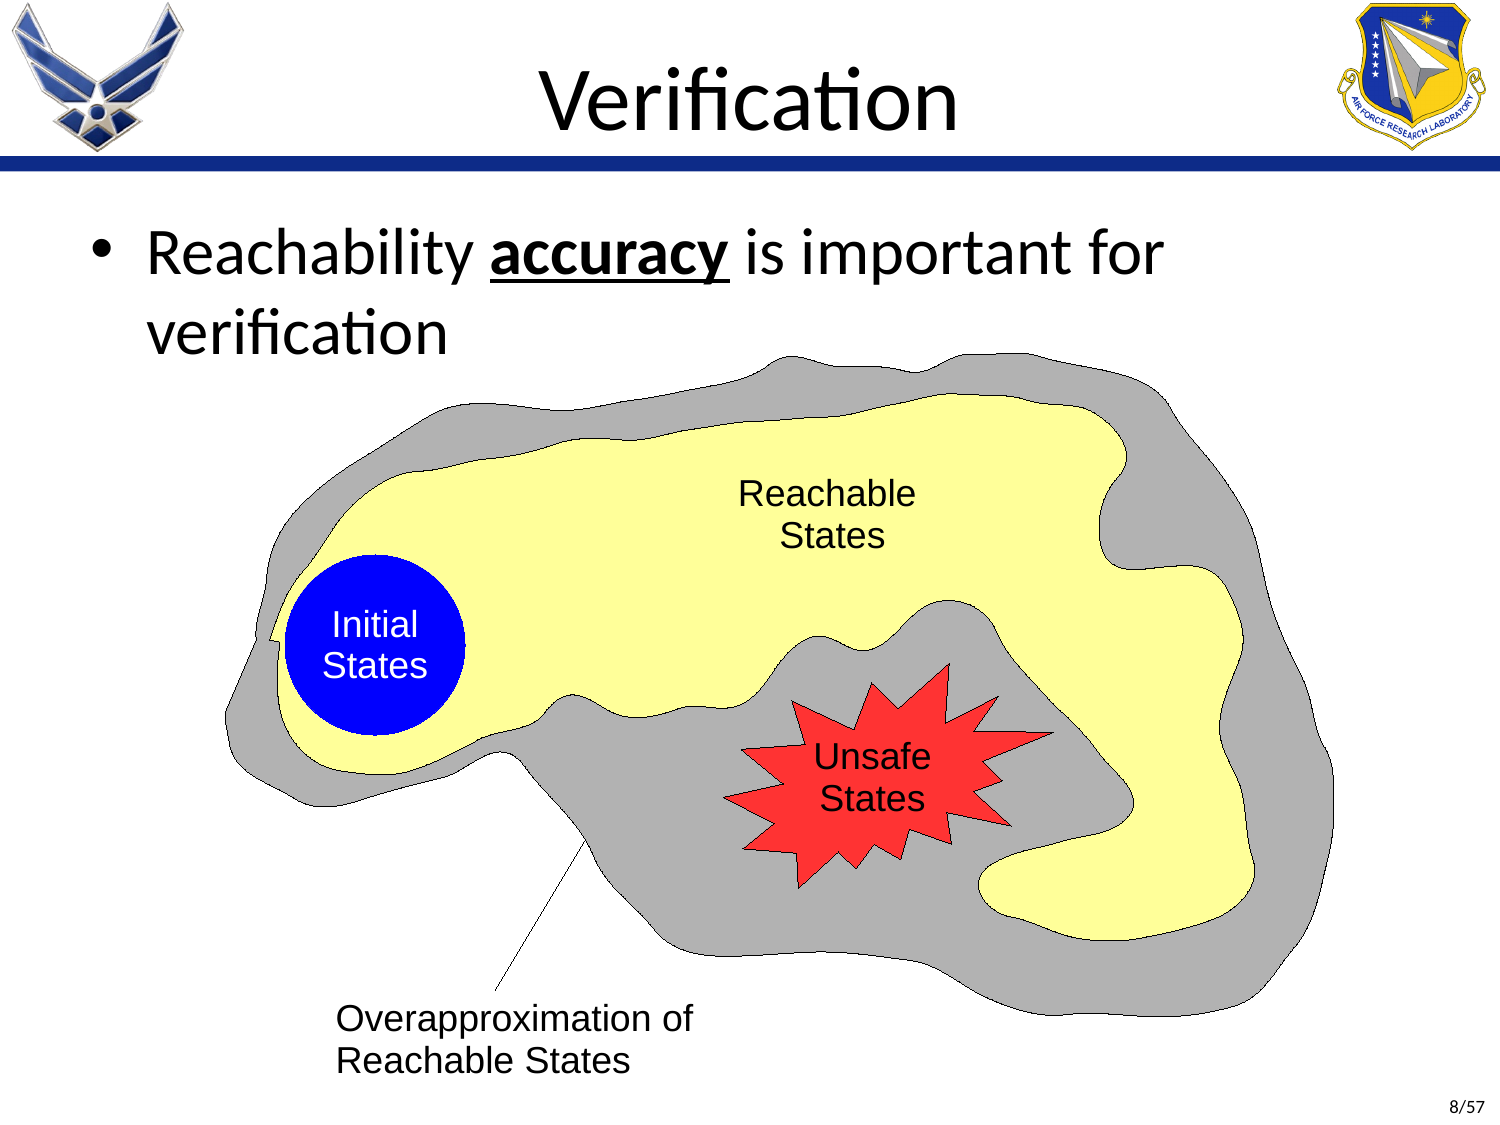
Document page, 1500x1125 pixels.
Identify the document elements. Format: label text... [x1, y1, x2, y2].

picture [1425, 3, 1486, 151]
text_box Overapproximation of Reachable States [320, 990, 709, 1089]
text_box Unsafe States [723, 663, 1054, 889]
text_box Initial States [285, 554, 466, 736]
picture [2, 0, 75, 156]
text_box [669, 943, 1298, 1017]
text_box Reachable States [723, 464, 942, 564]
list Reachability accuracy is important for verification [75, 200, 1425, 943]
title Verification [75, 0, 1425, 188]
